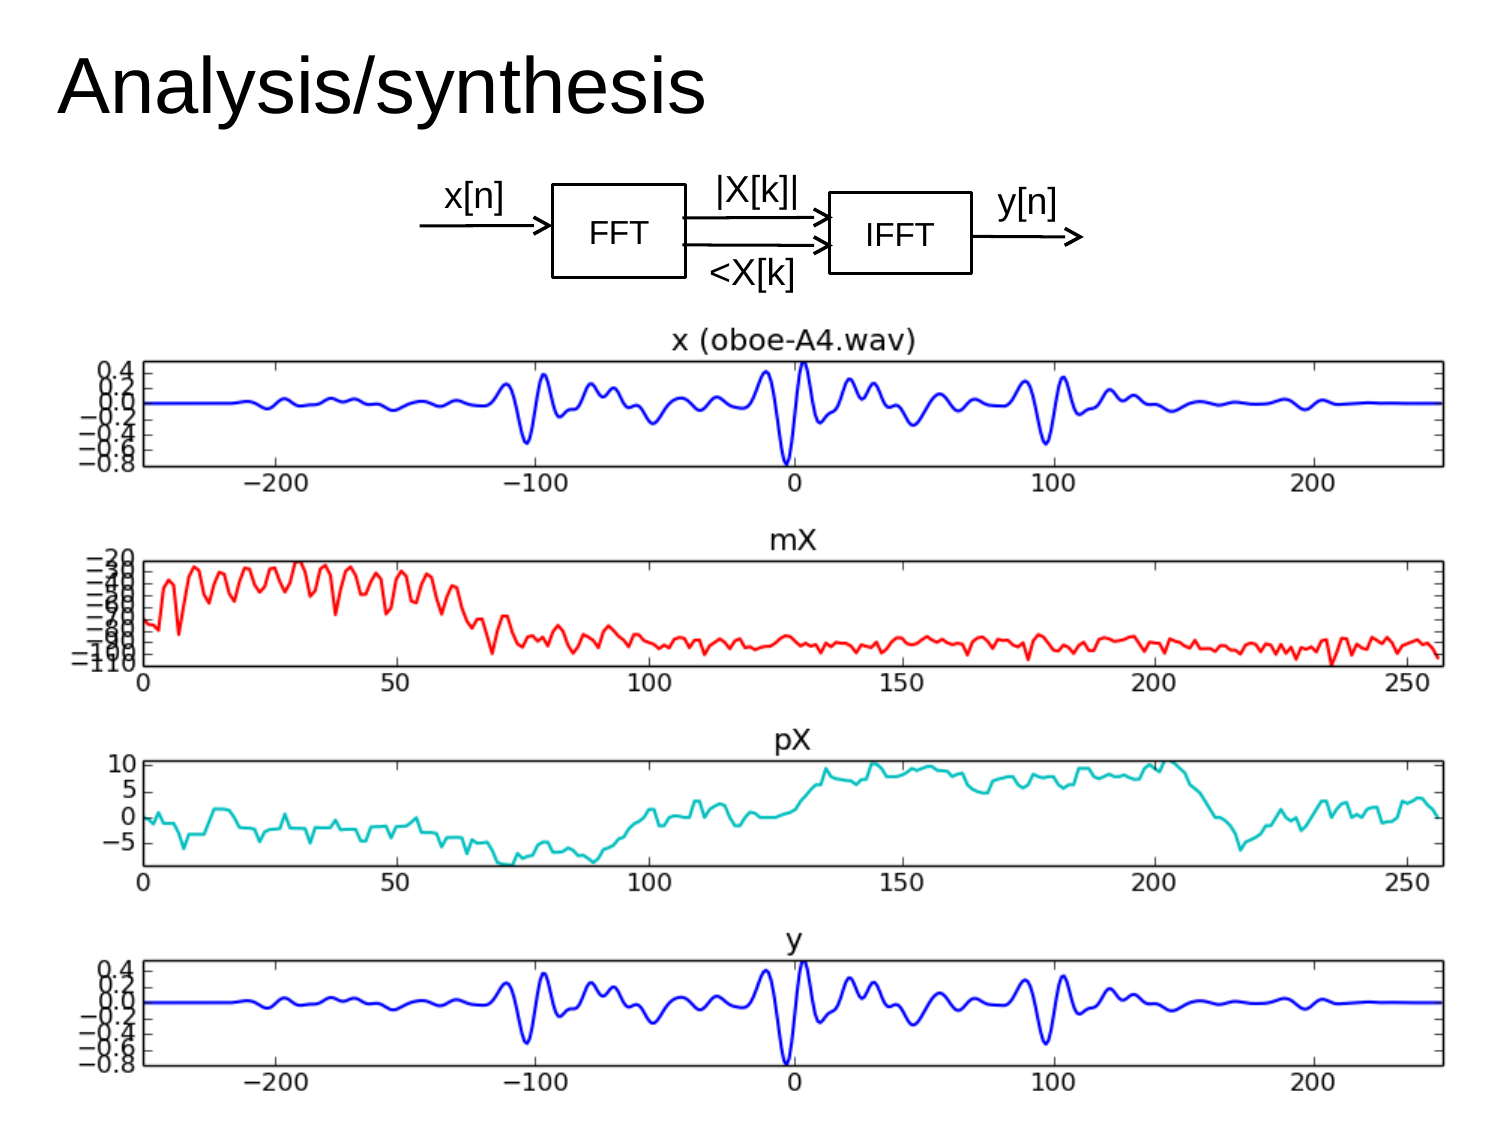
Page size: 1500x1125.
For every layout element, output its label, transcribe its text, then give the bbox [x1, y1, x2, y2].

title Analysis/synthesis [57, 0, 1408, 180]
text_box FFT [552, 184, 686, 278]
text_box x[n] [429, 167, 520, 225]
picture [44, 301, 1470, 1125]
text_box <X[k] [694, 243, 811, 301]
text_box IFFT [829, 192, 972, 274]
text_box y[n] [982, 173, 1073, 231]
text_box |X[k]| [700, 161, 815, 218]
